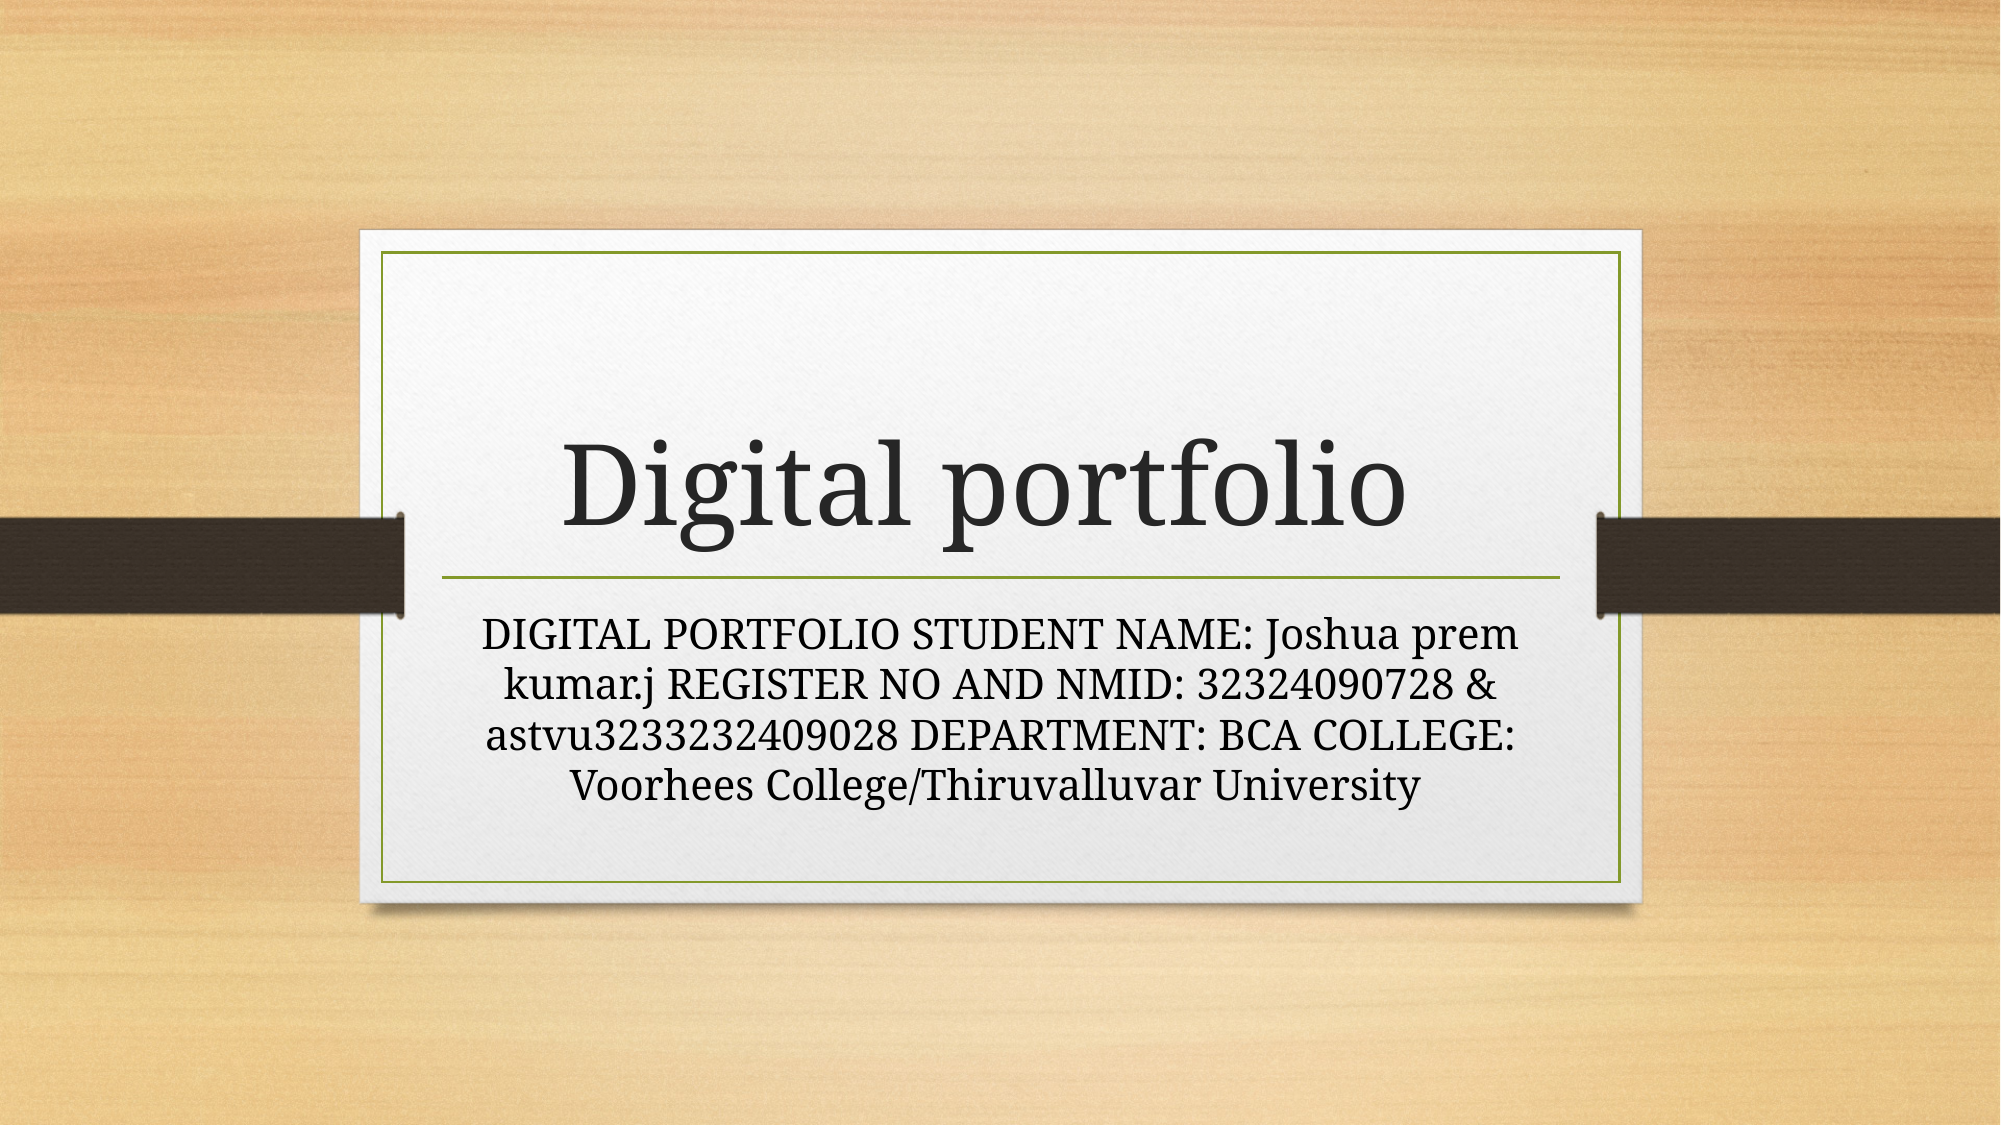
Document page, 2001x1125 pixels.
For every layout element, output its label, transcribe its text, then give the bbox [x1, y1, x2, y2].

title Digital portfolio [441, 306, 1560, 556]
subtitle DIGITAL PORTFOLIO STUDENT NAME: Joshua prem kumar.j REGISTER NO AND NMID: 32324090728 & astvu3233232409028 DEPARTMENT: BCA COLLEGE: Voorhees College/Thiruvalluvar University [441, 600, 1560, 817]
